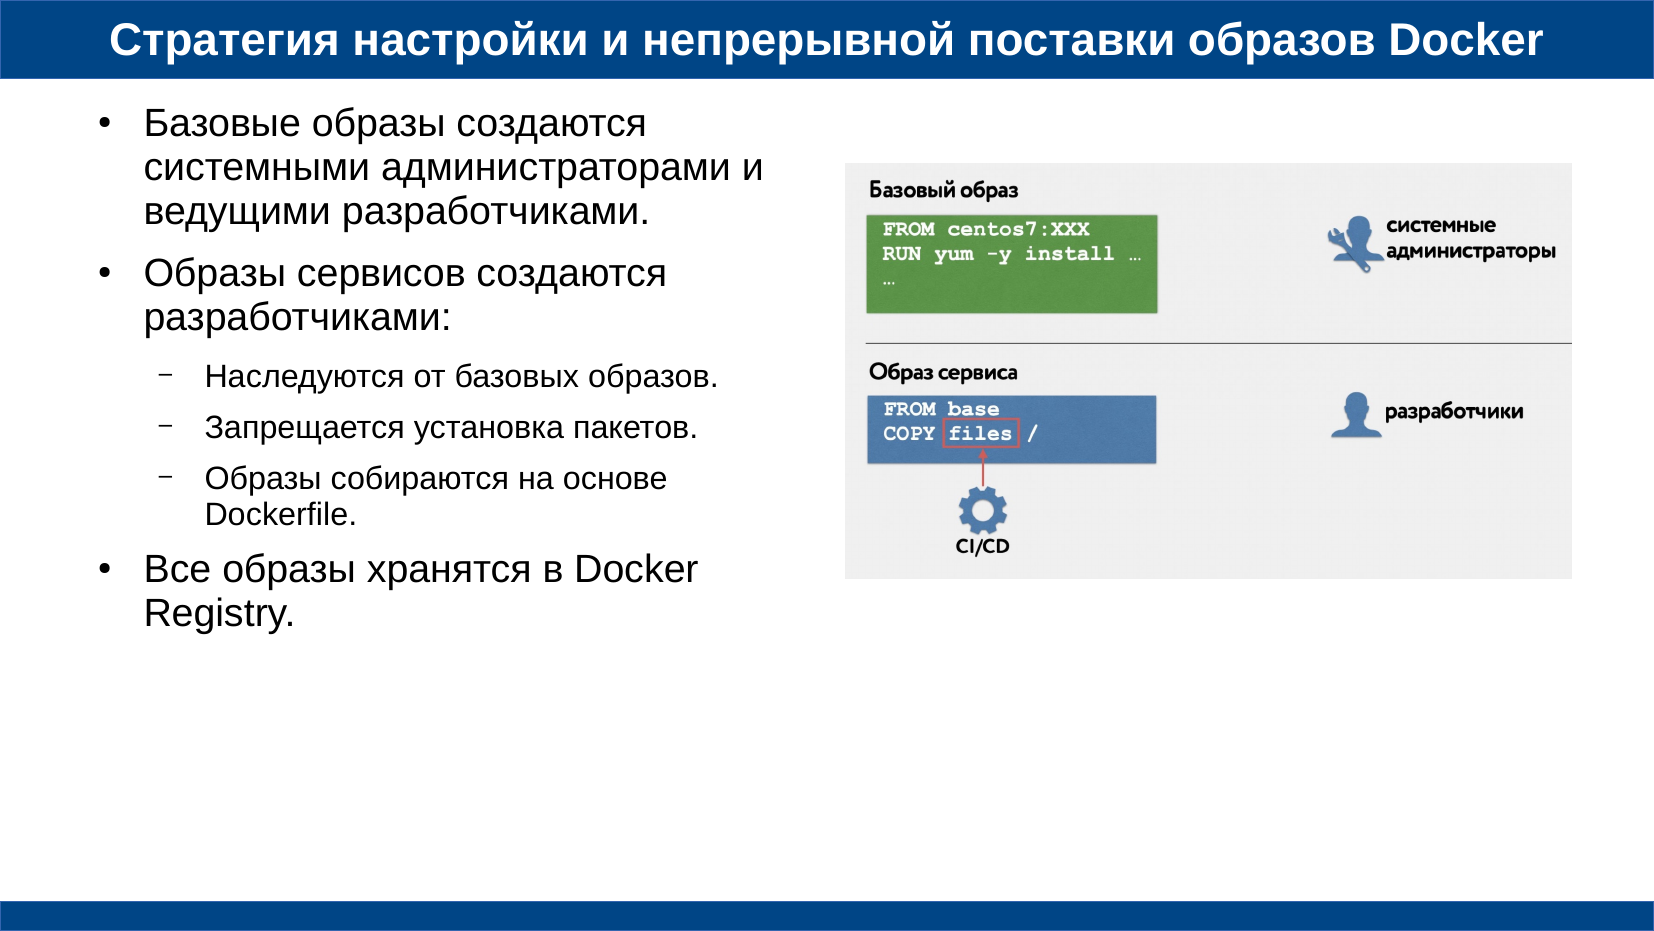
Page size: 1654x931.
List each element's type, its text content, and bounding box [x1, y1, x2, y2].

picture [845, 101, 1572, 641]
list Базовые образы создаются системными администраторами и ведущими разработчиками. Образы сервисов создаются разработчиками: Наследуются от базовых образов. Запрещается установка пакетов. Образы собираются на основе Dockerfile. Все образы хранятся в Docker Registry. [82, 101, 809, 641]
title Стратегия настройки и непрерывной поставки образов Docker [0, 0, 1654, 79]
